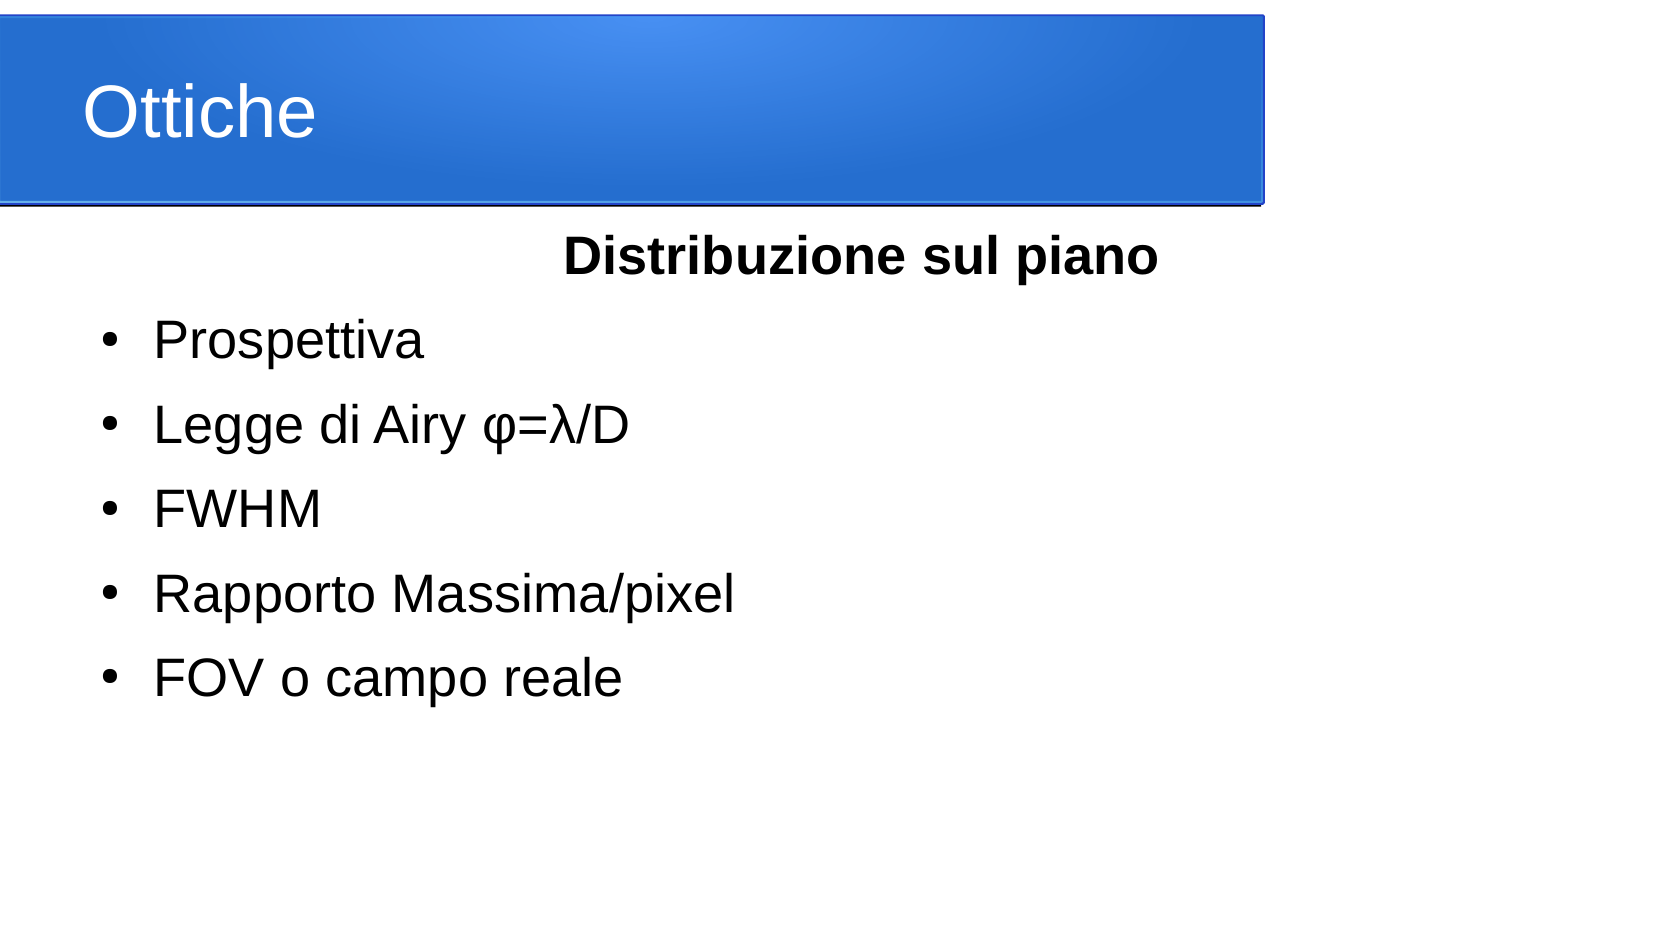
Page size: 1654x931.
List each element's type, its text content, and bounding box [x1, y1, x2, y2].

title Ottiche [82, 35, 1235, 189]
list Distribuzione sul piano Prospettiva Legge di Airy φ=λ/D FWHM Rapporto Massima/pixel FOV o campo reale [82, 225, 1571, 766]
